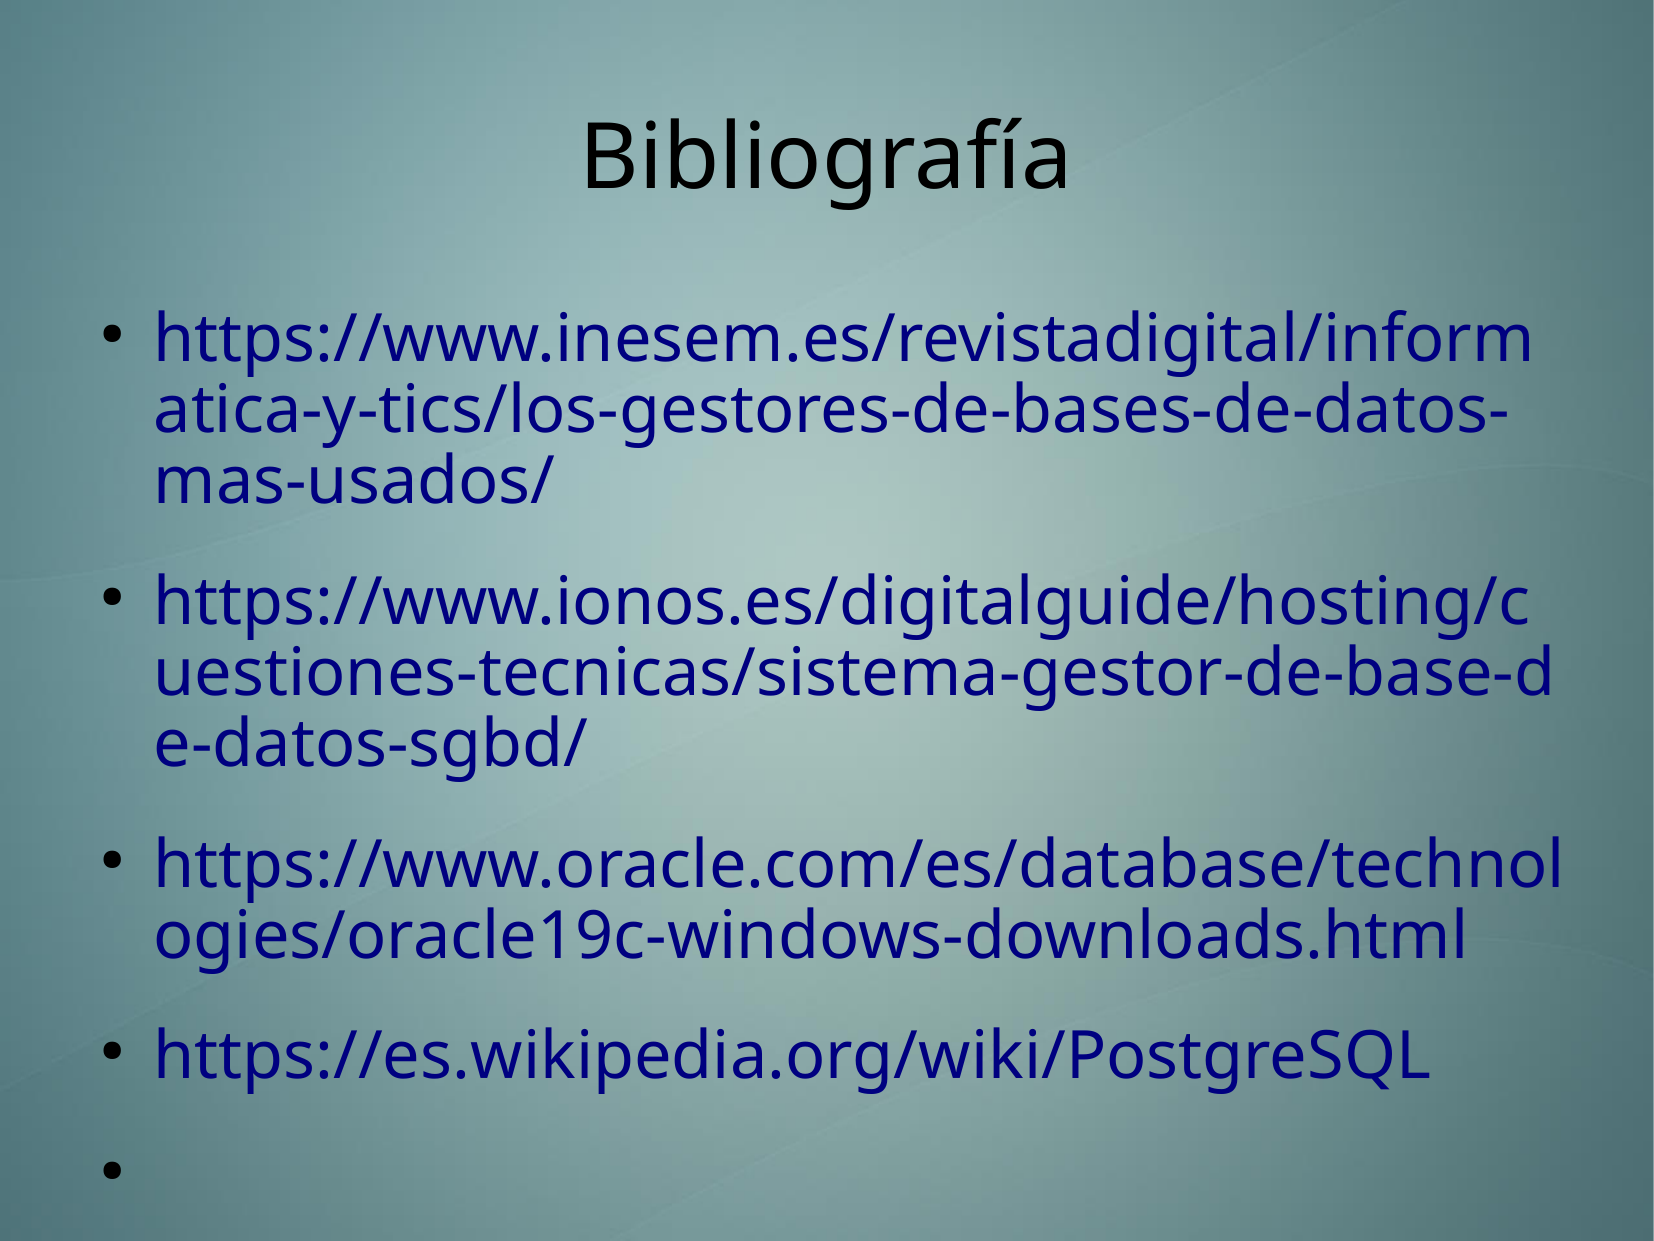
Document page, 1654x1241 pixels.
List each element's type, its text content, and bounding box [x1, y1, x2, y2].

picture [0, 0, 1654, 1241]
list https://www.inesem.es/revistadigital/informatica-y-tics/los-gestores-de-bases-de-datos-mas-usados/ https://www.ionos.es/digitalguide/hosting/cuestiones-tecnicas/sistema-gestor-de-base-de-datos-sgbd/ https://www.oracle.com/es/database/technologies/oracle19c-windows-downloads.html https://es.wikipedia.org/wiki/PostgreSQL [82, 290, 1571, 1010]
title Bibliografía [82, 49, 1571, 257]
